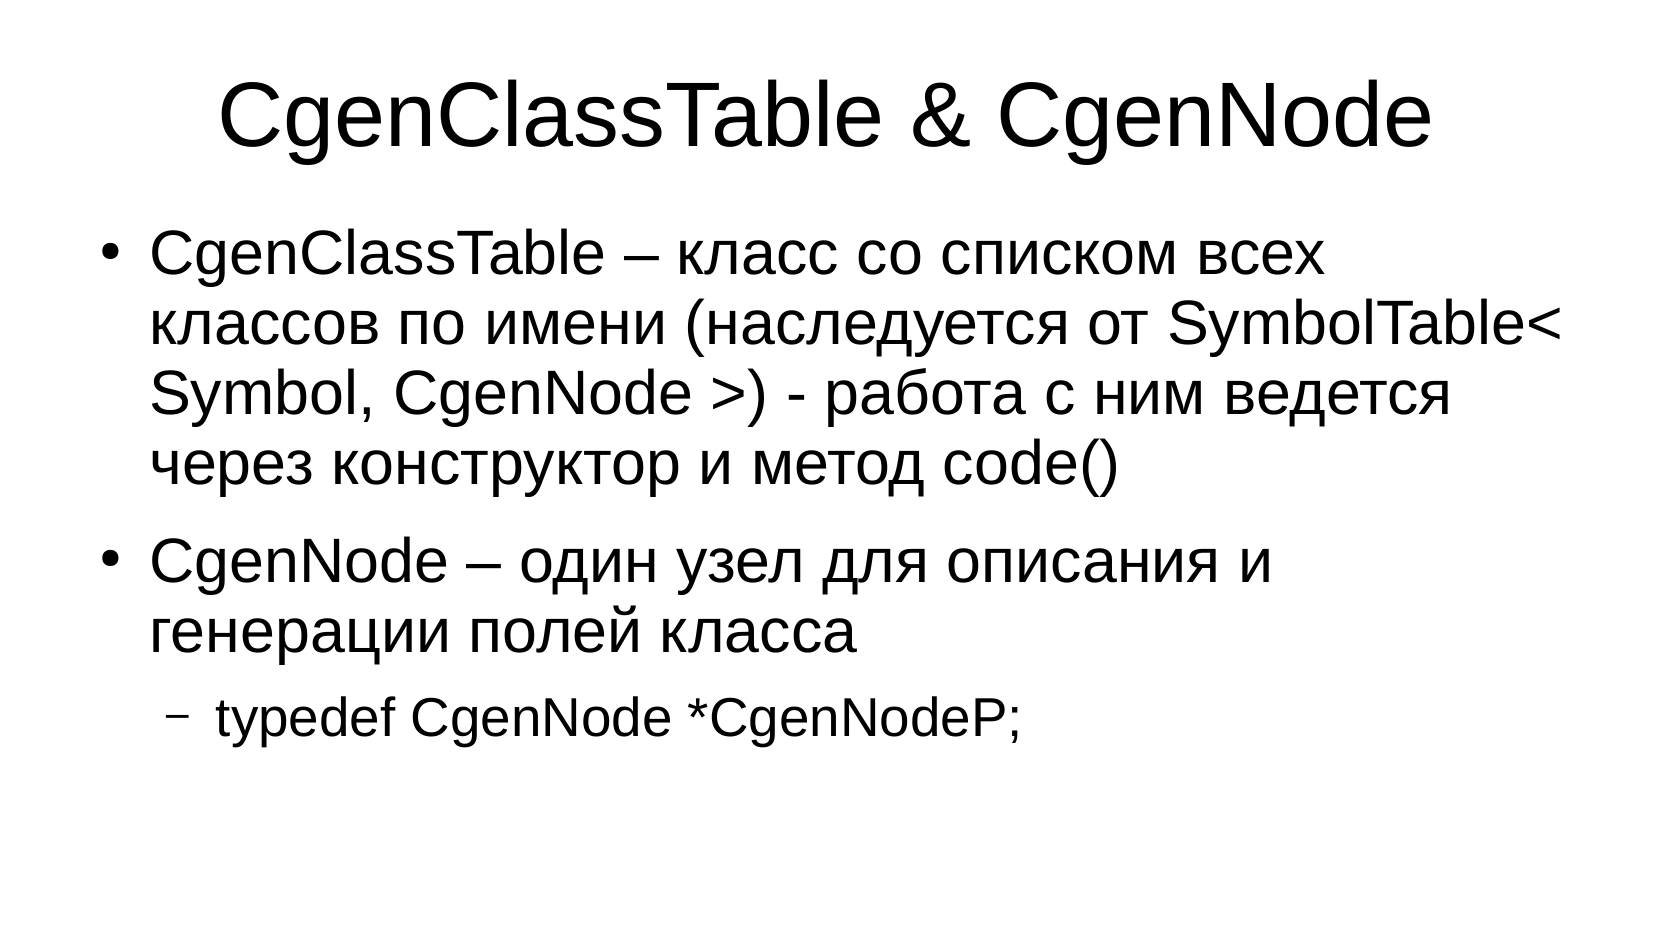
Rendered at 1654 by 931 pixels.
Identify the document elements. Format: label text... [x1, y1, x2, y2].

title CgenClassTable & CgenNode [82, 37, 1571, 193]
list CgenClassTable – класс со списком всех классов по имени (наследуется от SymbolTable< Symbol, CgenNode >) - работа с ним ведется через конструктор и метод code() CgenNode – один узел для описания и генерации полей класса typedef CgenNode *CgenNodeP; [82, 217, 1571, 758]
